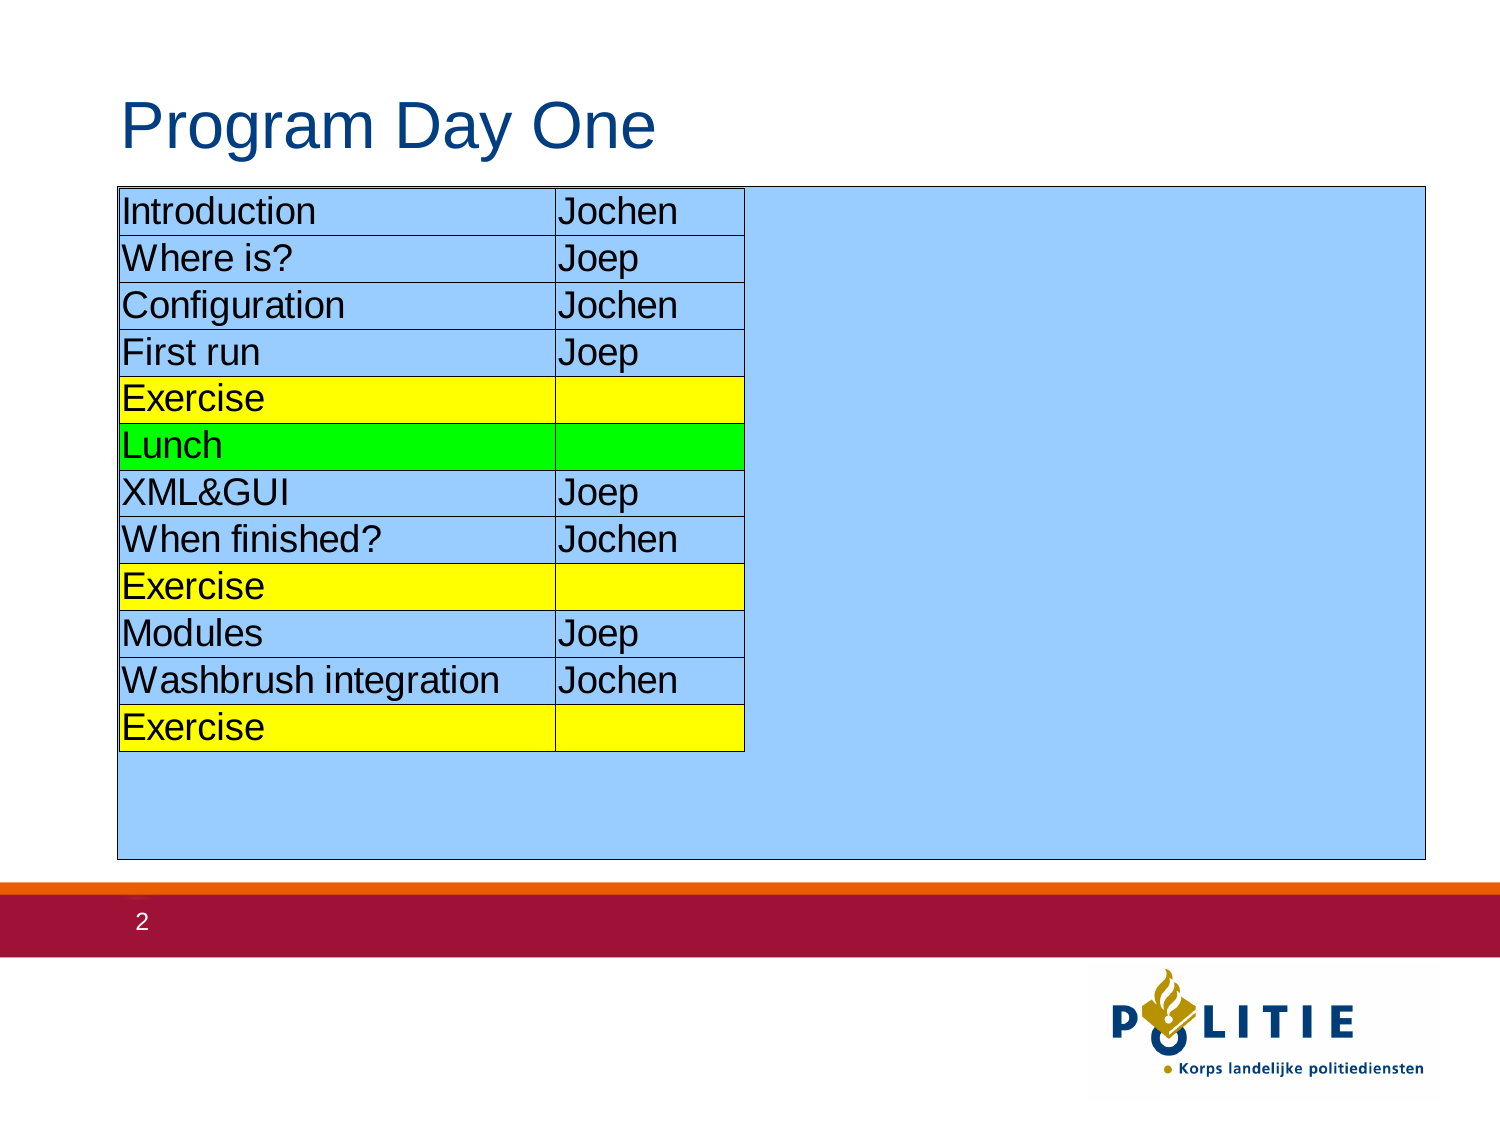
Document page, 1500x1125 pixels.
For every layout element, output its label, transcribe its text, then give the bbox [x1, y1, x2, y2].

title Program Day One [120, 46, 1346, 186]
picture [0, 0, 1500, 1125]
chart [117, 186, 1426, 860]
